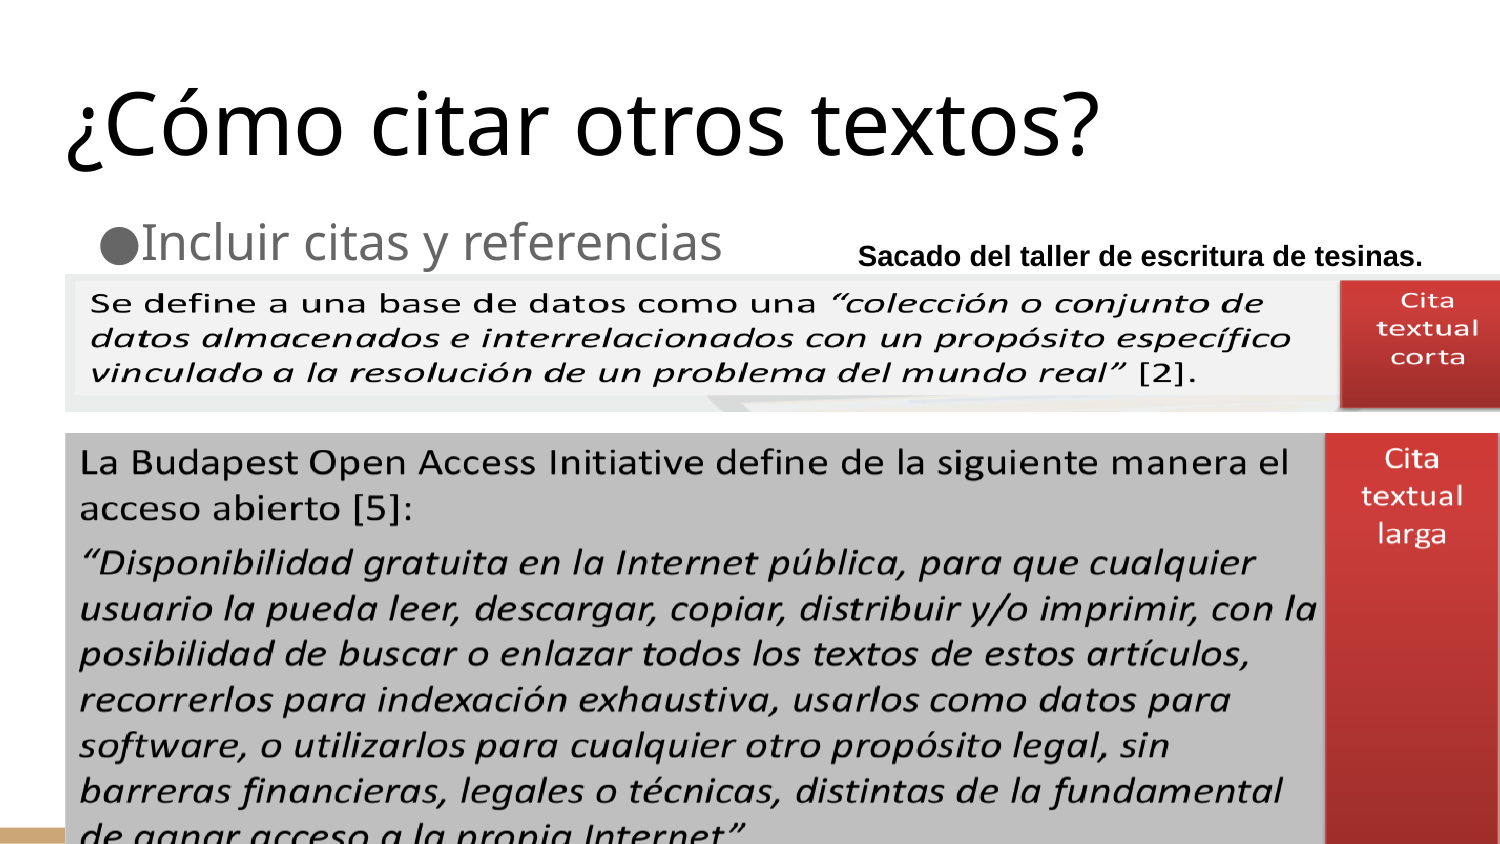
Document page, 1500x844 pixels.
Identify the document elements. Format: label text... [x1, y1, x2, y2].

title ¿Cómo citar otros textos? [51, 51, 1449, 186]
list Incluir citas y referencias [51, 186, 1449, 296]
picture [65, 274, 1500, 412]
picture [65, 433, 1500, 844]
text_box Sacado del taller de escritura de tesinas. [842, 222, 1500, 275]
